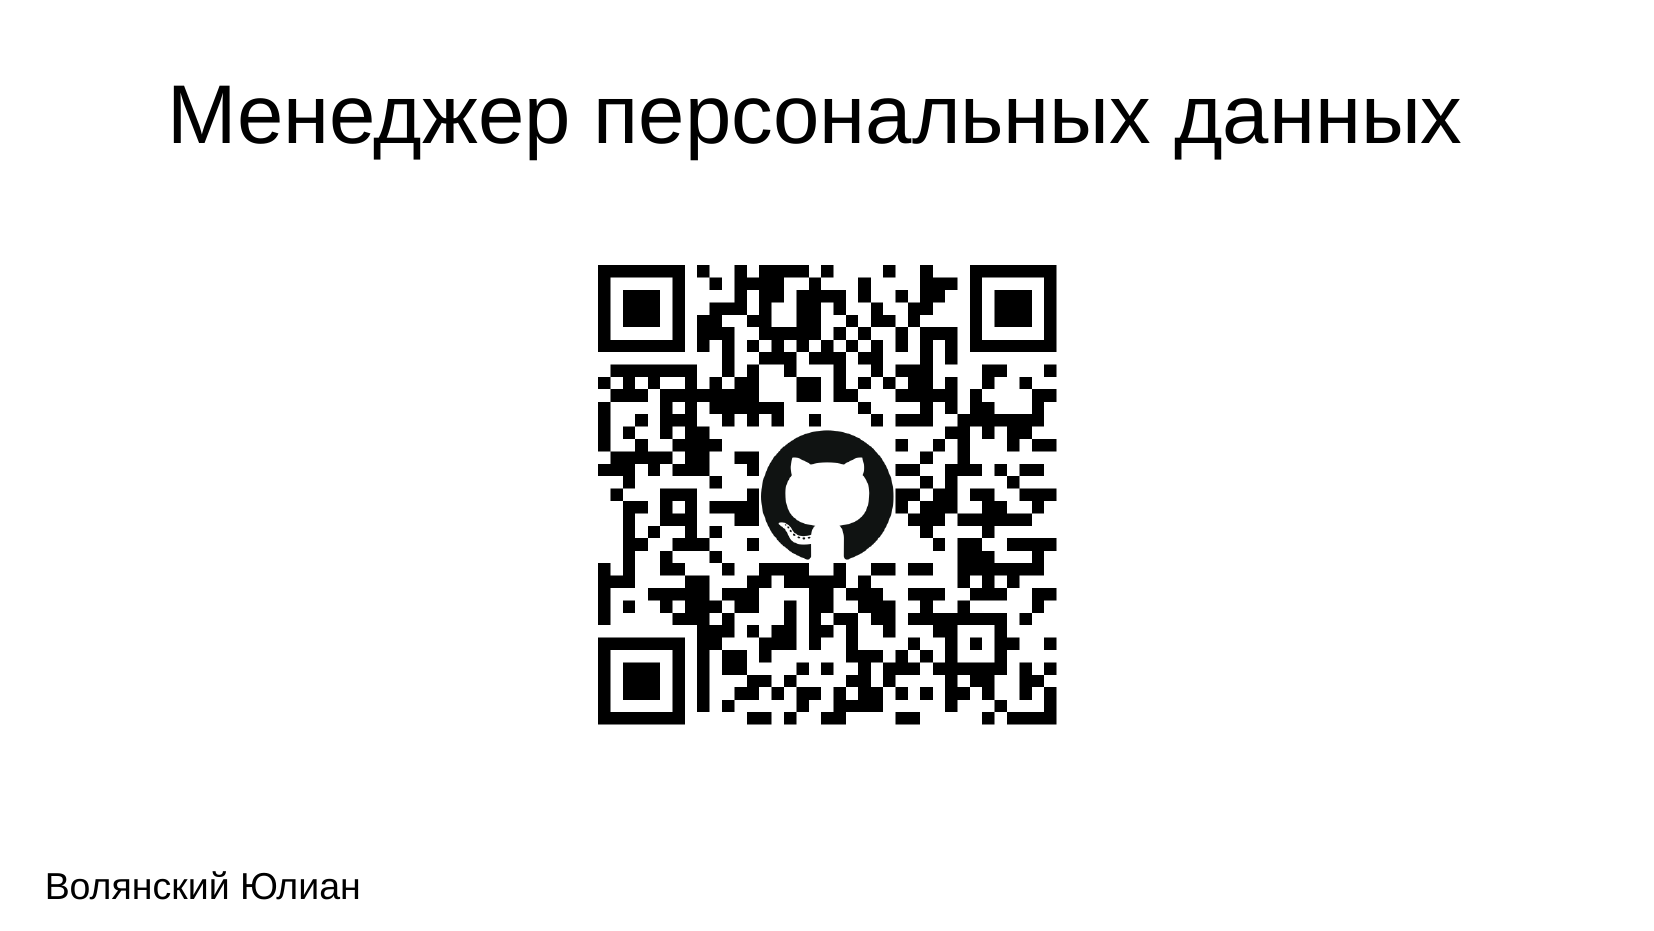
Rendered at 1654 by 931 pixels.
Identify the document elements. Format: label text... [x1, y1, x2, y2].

picture [573, 240, 1081, 749]
title Менеджер персональных данных [82, 37, 1571, 193]
text_box Волянский Юлиан [30, 858, 377, 916]
